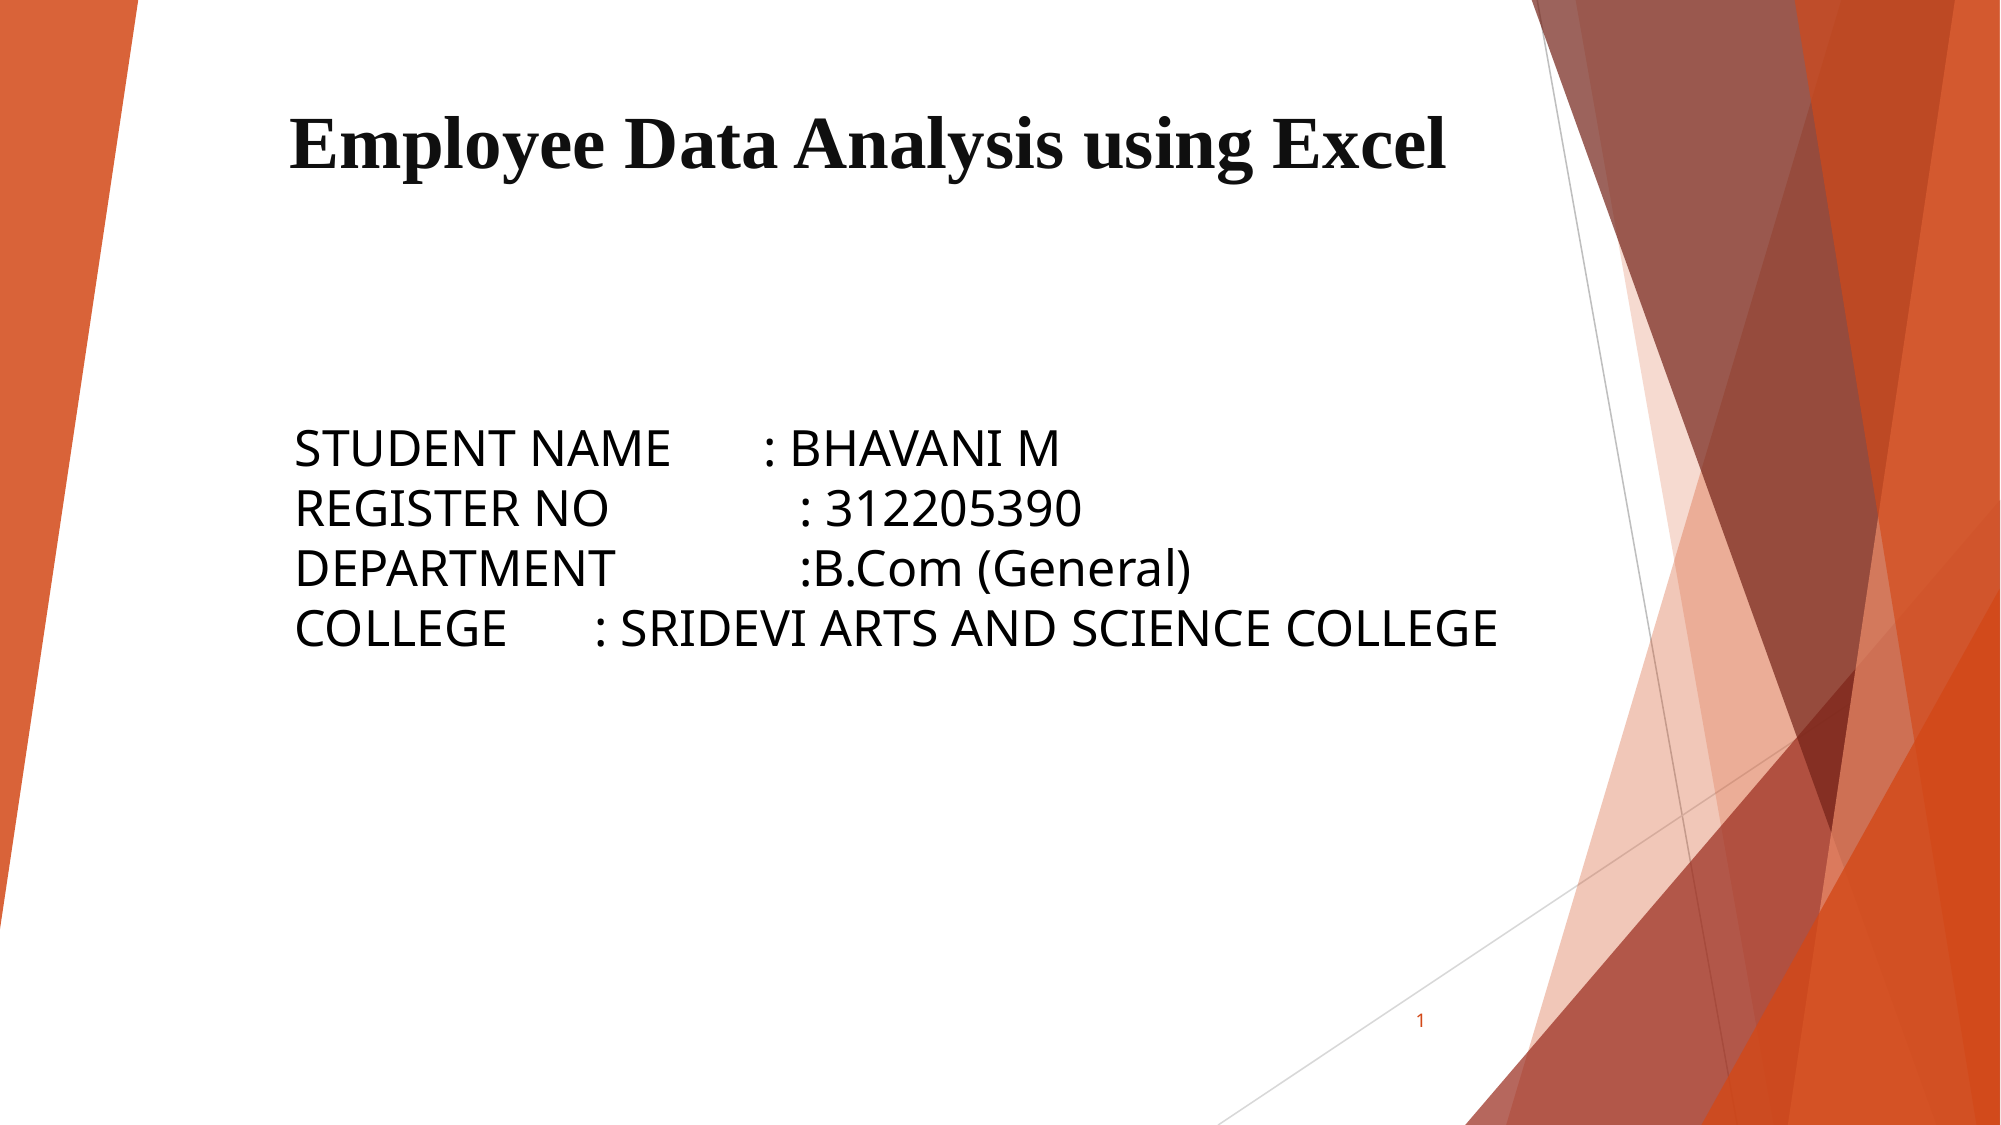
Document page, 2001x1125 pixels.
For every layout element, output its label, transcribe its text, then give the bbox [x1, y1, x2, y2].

text_box STUDENT NAME : BHAVANI M REGISTER NO : 312205390 DEPARTMENT :B.Com (General) COLLEGE : SRIDEVI ARTS AND SCIENCE COLLEGE [280, 409, 2000, 724]
slide_number 1 [1409, 1010, 1522, 1032]
title Employee Data Analysis using Excel [0, 93, 1522, 454]
